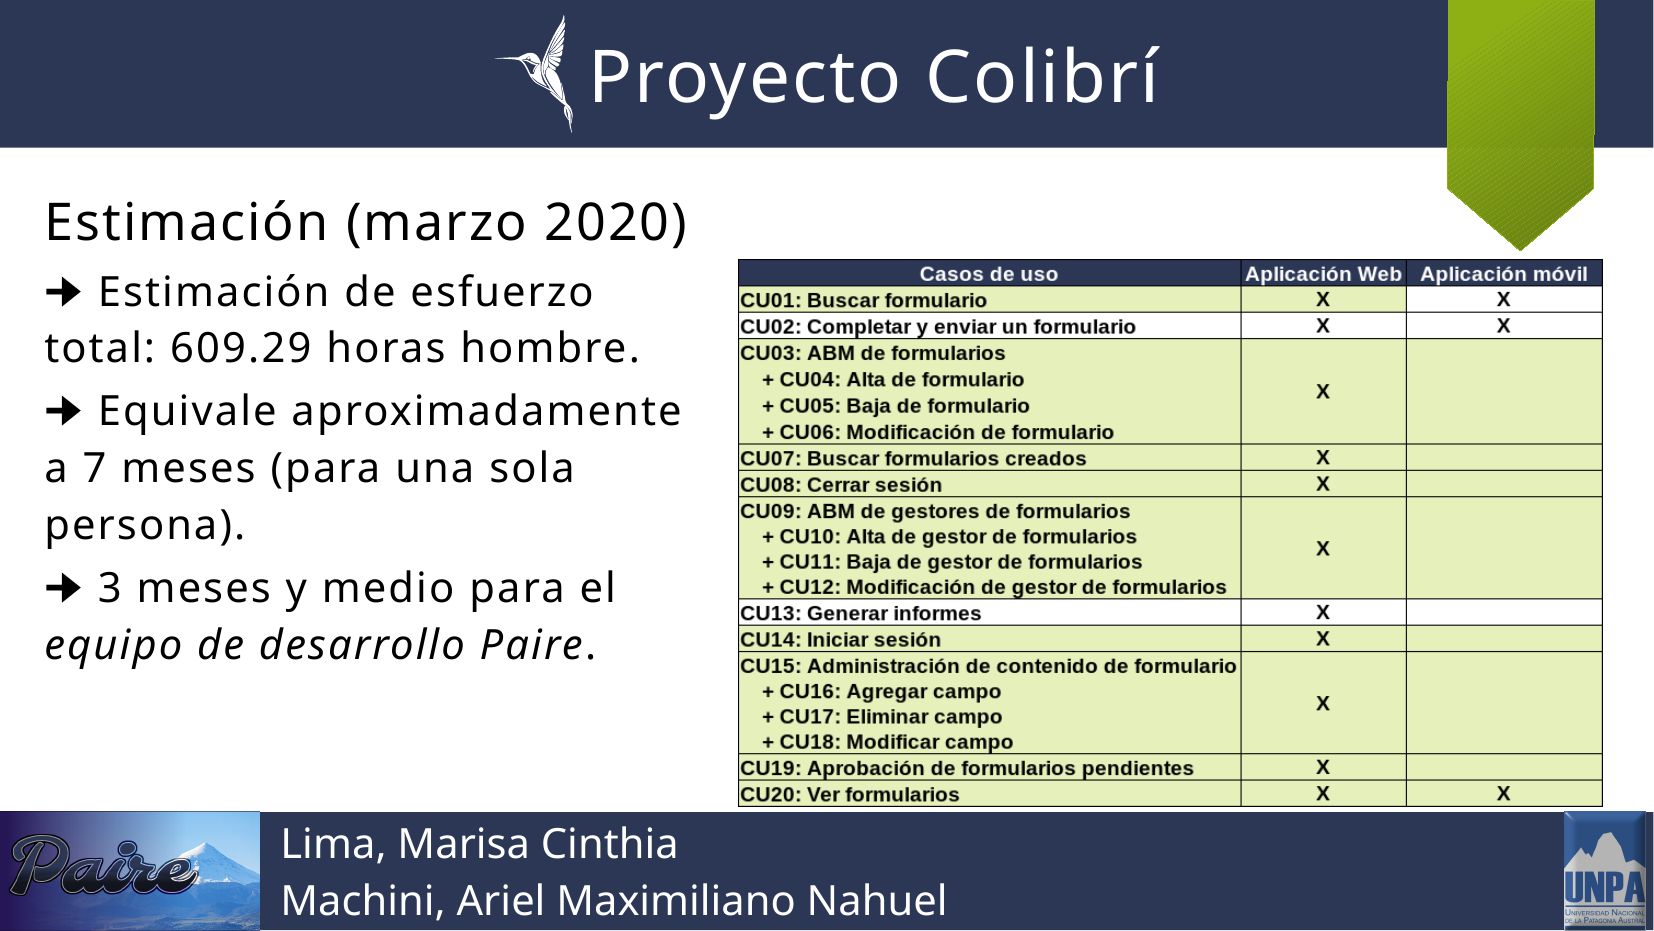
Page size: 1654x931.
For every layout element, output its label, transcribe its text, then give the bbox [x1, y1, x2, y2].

text_box Proyecto Colibrí [556, 20, 1192, 127]
text_box [1646, 812, 1654, 931]
picture [1564, 811, 1646, 931]
text_box Estimación (marzo 2020) 🠊 Estimación de esfuerzo total: 609.29 horas hombre. 🠊 Equivale aproximadamente a 7 meses (para una sola persona). 🠊 3 meses y medio para el equipo de desarrollo Paire. [29, 177, 721, 804]
picture [0, 811, 260, 931]
text_box [260, 812, 265, 931]
text_box Lima, Marisa Cinthia Machini, Ariel Maximiliano Nahuel [265, 812, 1001, 931]
text_box [0, 0, 1654, 251]
text_box [1001, 812, 1564, 931]
picture [494, 14, 573, 133]
picture [738, 259, 1603, 807]
